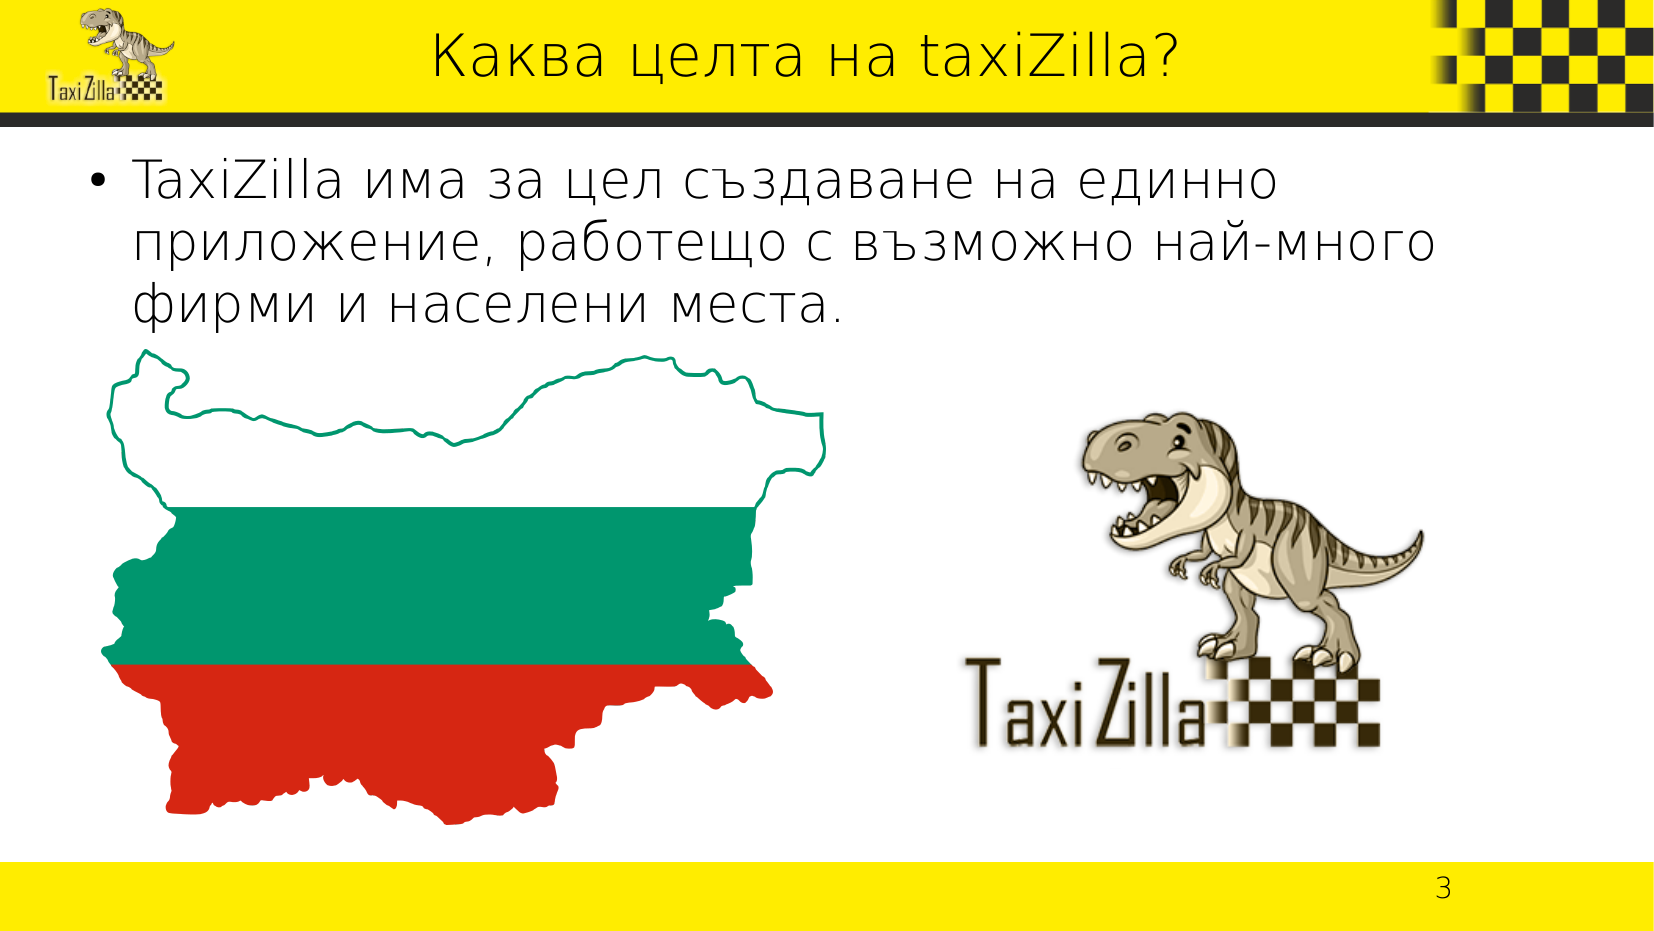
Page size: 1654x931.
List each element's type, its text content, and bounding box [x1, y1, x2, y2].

picture [0, 0, 1654, 931]
list TaxiZilla има за цел създаване на единно приложение, работещо с възможно най-много фирми и населени места. [75, 150, 1576, 338]
title Каква целта на taxiZilla? [225, 0, 1388, 113]
